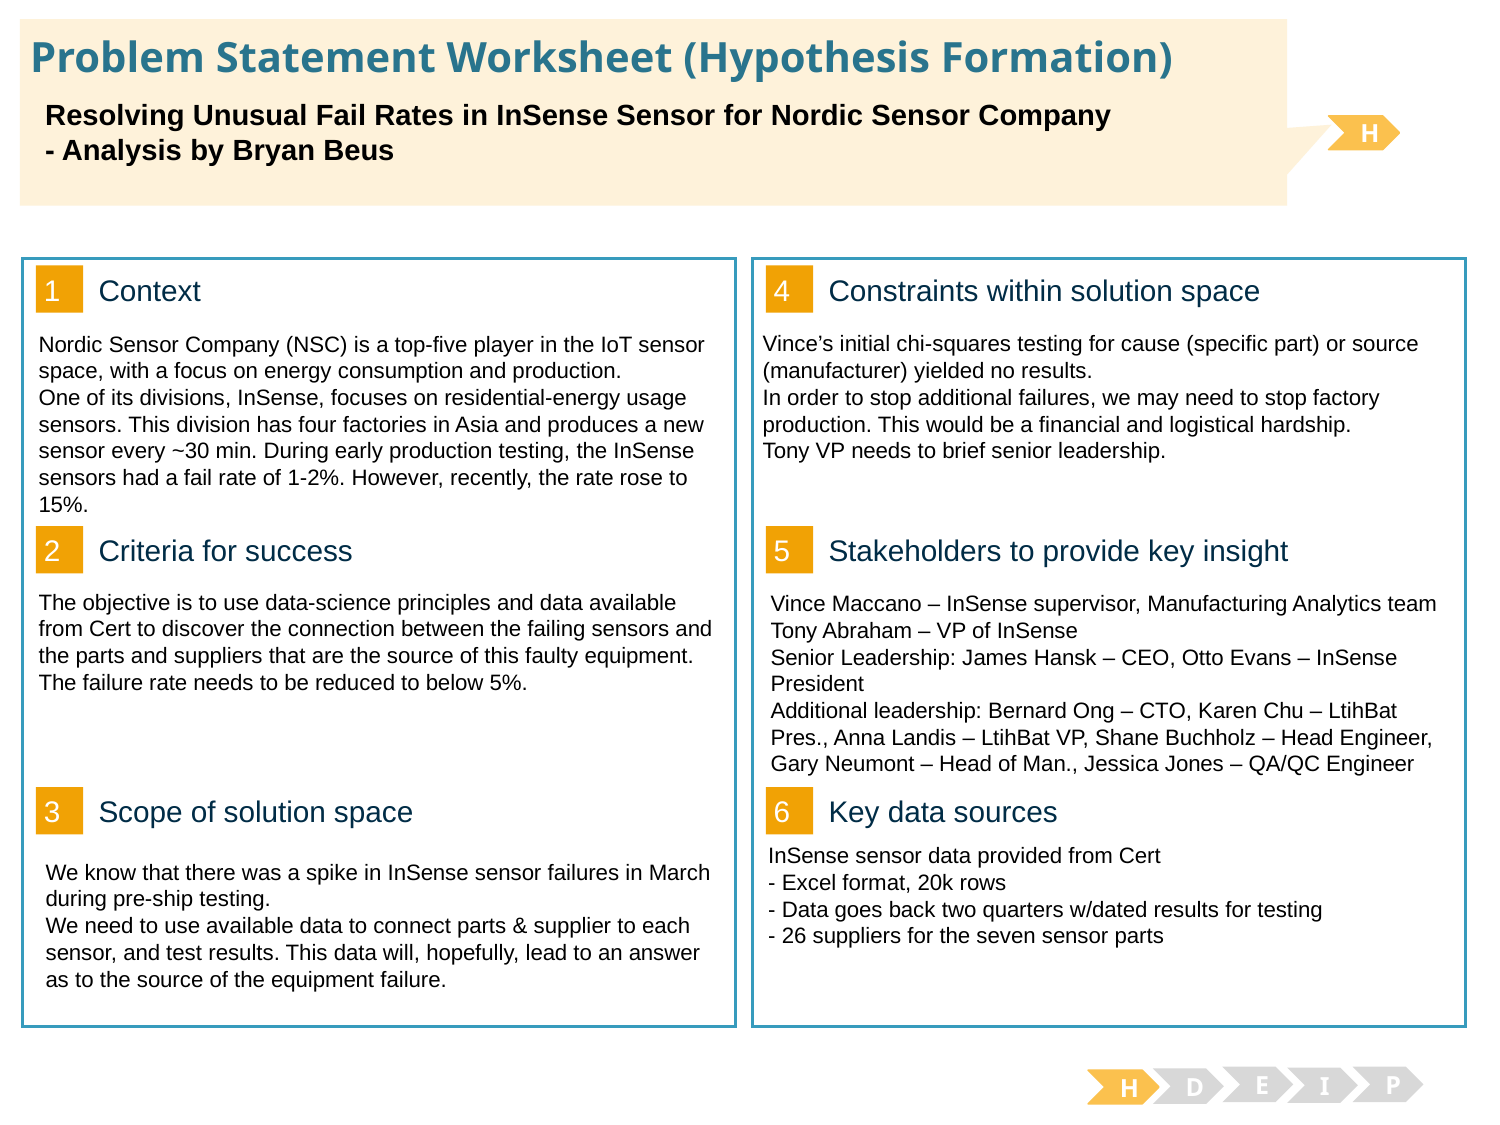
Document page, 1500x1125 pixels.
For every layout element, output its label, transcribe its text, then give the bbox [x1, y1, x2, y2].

text_box 6 [765, 787, 814, 834]
text_box The objective is to use data-science principles and data available from Cert to discover the connection between the failing sensors and the parts and suppliers that are the source of this faulty equipment. The failure rate needs to be reduced to below 5%. [23, 580, 733, 812]
text_box [1251, 760, 1262, 770]
text_box Vince’s initial chi-squares testing for cause (specific part) or source (manufacturer) yielded no results. In order to stop additional failures, we may need to stop factory production. This would be a financial and logistical hardship. Tony VP needs to brief senior leadership. [747, 322, 1458, 500]
text_box E [1222, 1066, 1294, 1103]
text_box Context [98, 270, 689, 308]
text_box Scope of solution space [98, 812, 689, 829]
text_box [982, 760, 988, 770]
text_box Constraints within solution space [828, 270, 1419, 308]
text_box InSense sensor data provided from Cert - Excel format, 20k rows - Data goes back two quarters w/dated results for testing - 26 suppliers for the seven sensor parts [753, 834, 1463, 1012]
text_box [22, 258, 736, 1027]
text_box I [1287, 1067, 1358, 1103]
text_box [1179, 760, 1185, 770]
text_box [856, 760, 862, 770]
text_box D [1152, 1068, 1224, 1104]
text_box [752, 258, 1466, 1027]
title Problem Statement Worksheet (Hypothesis Formation) [30, 31, 1473, 82]
text_box Nordic Sensor Company (NSC) is a top-five player in the IoT sensor space, with a focus on energy consumption and production. One of its divisions, InSense, focuses on residential-energy usage sensors. This division has four factories in Asia and produces a new sensor every ~30 min. During early production testing, the InSense sensors had a fail rate of 1-2%. However, recently, the rate rose to 15%. [23, 322, 733, 527]
text_box [1001, 760, 1007, 770]
text_box [886, 760, 892, 770]
text_box [1289, 760, 1300, 770]
text_box [1276, 760, 1283, 770]
text_box Vince Maccano – InSense supervisor, Manufacturing Analytics team Tony Abraham – VP of InSense Senior Leadership: James Hansk – CEO, Otto Evans – InSense President Additional leadership: Bernard Ong – CTO, Karen Chu – LtihBat Pres., Anna Landis – LtihBat VP, Shane Buchholz – Head Engineer, Gary Neumont – Head of Man., Jessica Jones – QA/QC Engineer [755, 581, 1466, 760]
text_box 1 [35, 265, 84, 313]
text_box P [1352, 1066, 1424, 1103]
text_box [19, 19, 1292, 206]
text_box 2 [35, 527, 84, 574]
text_box [810, 760, 816, 768]
text_box 5 [765, 526, 814, 574]
text_box Stakeholders to provide key insight [828, 531, 1419, 569]
text_box Criteria for success [98, 531, 689, 569]
text_box H [1088, 1070, 1159, 1104]
text_box [1028, 760, 1034, 768]
text_box Resolving Unusual Fail Rates in InSense Sensor for Nordic Sensor Company - Analysis by Bryan Beus [30, 88, 1439, 170]
text_box Key data sources [828, 792, 1419, 830]
text_box We know that there was a spike in InSense sensor failures in March during pre-ship testing. We need to use available data to connect parts & supplier to each sensor, and test results. This data will, hopefully, lead to an answer as to the source of the equipment failure. [30, 850, 740, 974]
text_box 3 [35, 812, 84, 835]
text_box 4 [765, 265, 814, 313]
